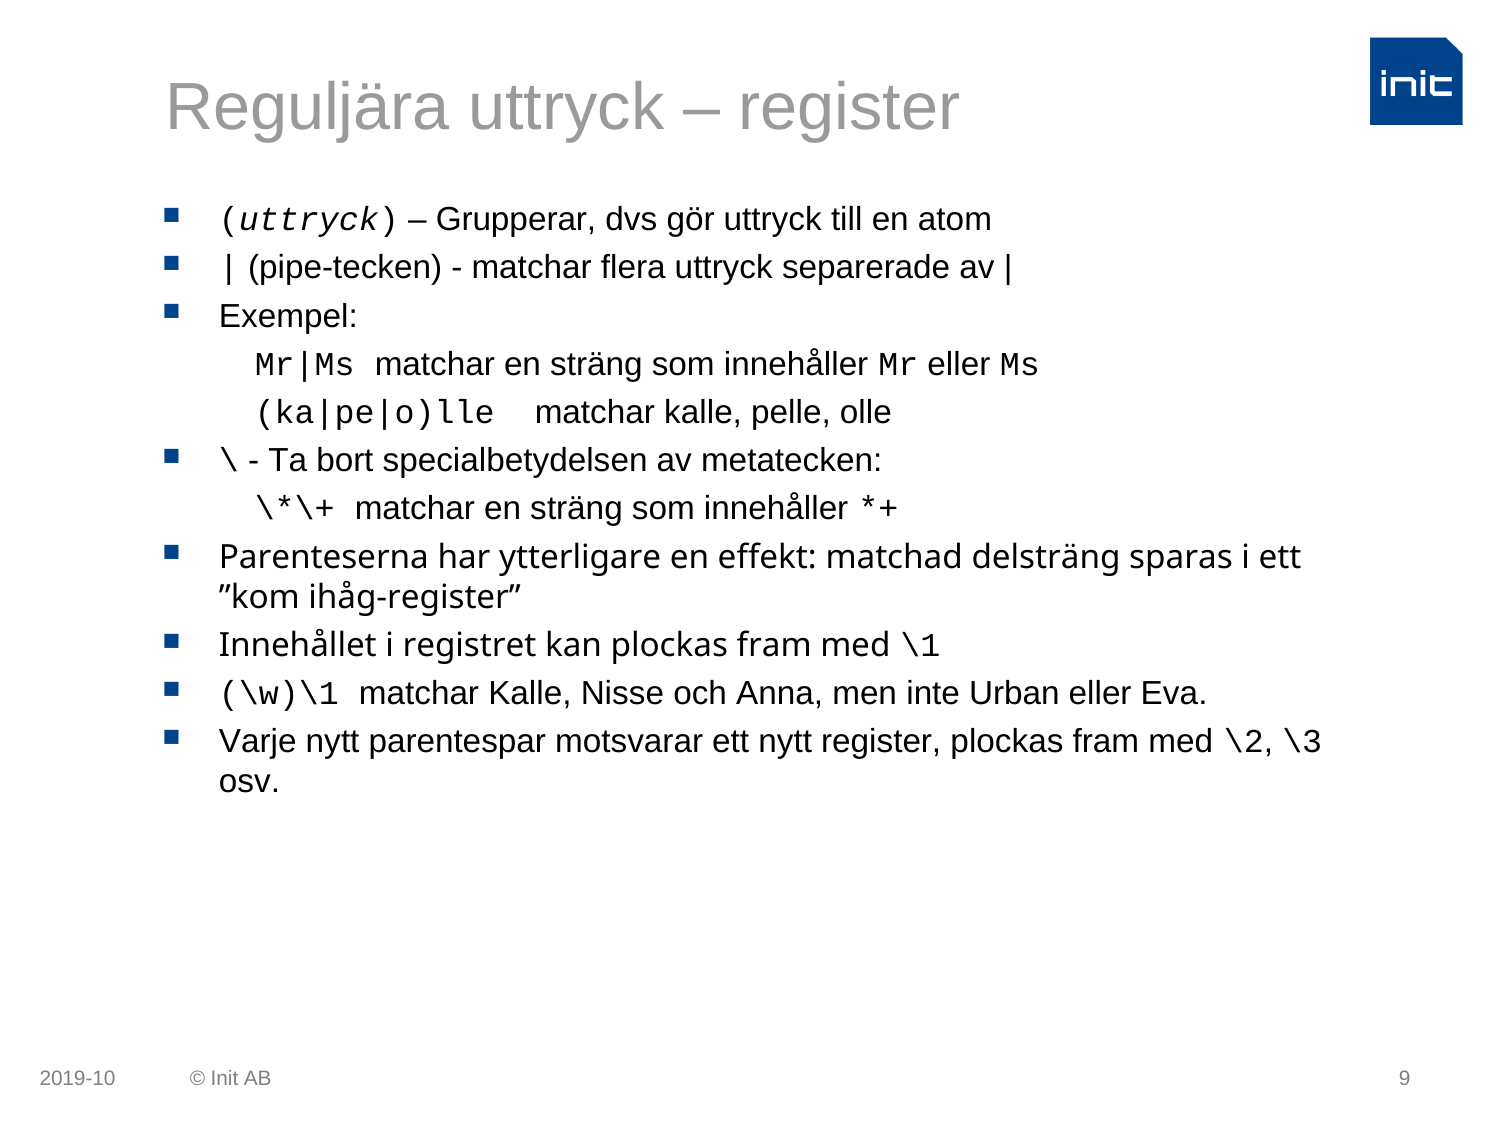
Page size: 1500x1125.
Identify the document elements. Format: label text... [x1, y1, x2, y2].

text_box <nummer> [1350, 1037, 1426, 1098]
picture [1370, 37, 1463, 125]
text_box (uttryck) – Grupperar, dvs gör uttryck till en atom | (pipe-tecken) - matchar flera uttryck separerade av | Exempel: Mr|Ms matchar en sträng som innehåller Mr eller Ms (ka|pe|o)lle matchar kalle, pelle, olle \ - Ta bort specialbetydelsen av metatecken: \*\+ matchar en sträng som innehåller *+ Parenteserna har ytterligare en effekt: matchad delsträng sparas i ett ”kom ihåg-register” Innehållet i registret kan plockas fram med \1 (\w)\1 matchar Kalle, Nisse och Anna, men inte Urban eller Eva. Varje nytt parentespar motsvarar ett nytt register, plockas fram med \2, \3 osv. [150, 189, 1351, 963]
text_box 2019-10 [24, 1037, 151, 1098]
text_box Reguljära uttryck – register [150, 0, 1351, 151]
text_box © Init AB [174, 1037, 1326, 1098]
